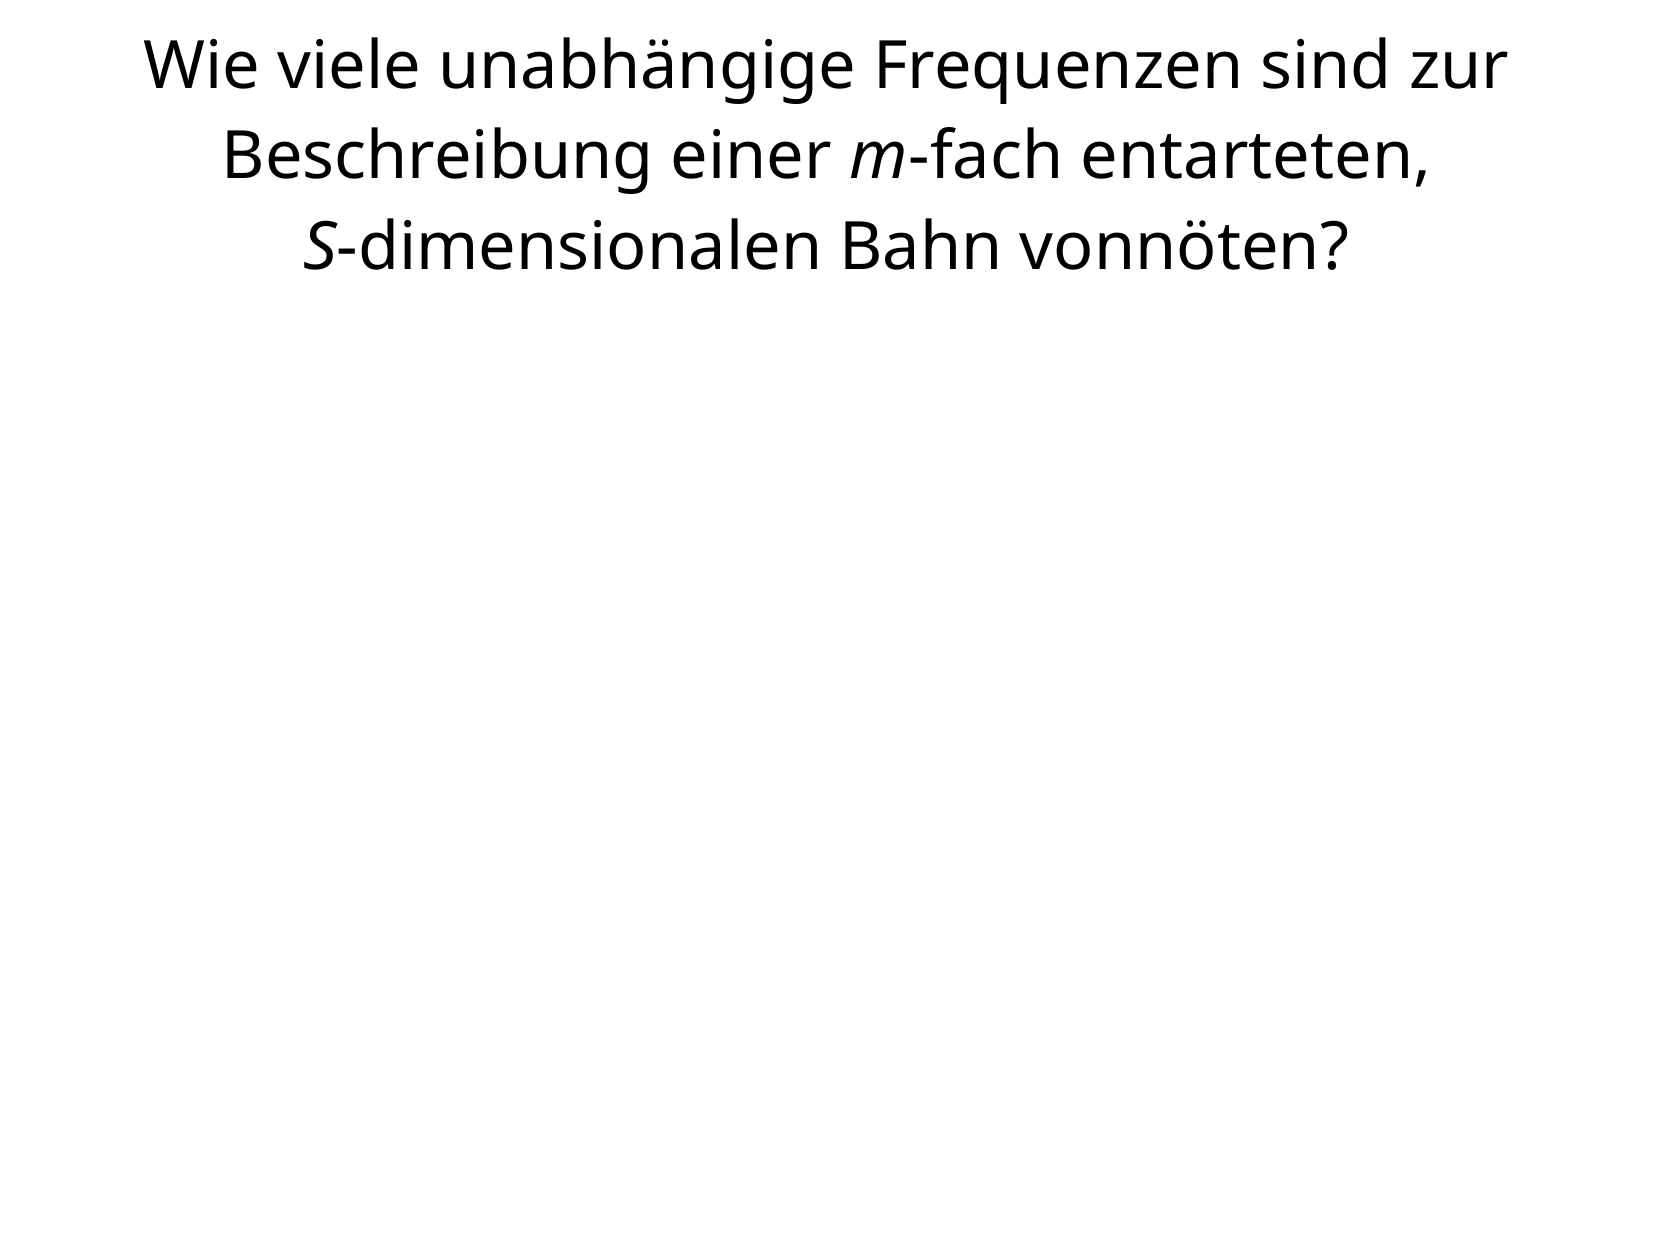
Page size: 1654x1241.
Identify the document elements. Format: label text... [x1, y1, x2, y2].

title Wie viele unabhängige Frequenzen sind zur Beschreibung einer m-fach entarteten, S-dimensionalen Bahn vonnöten? [82, 19, 1571, 287]
